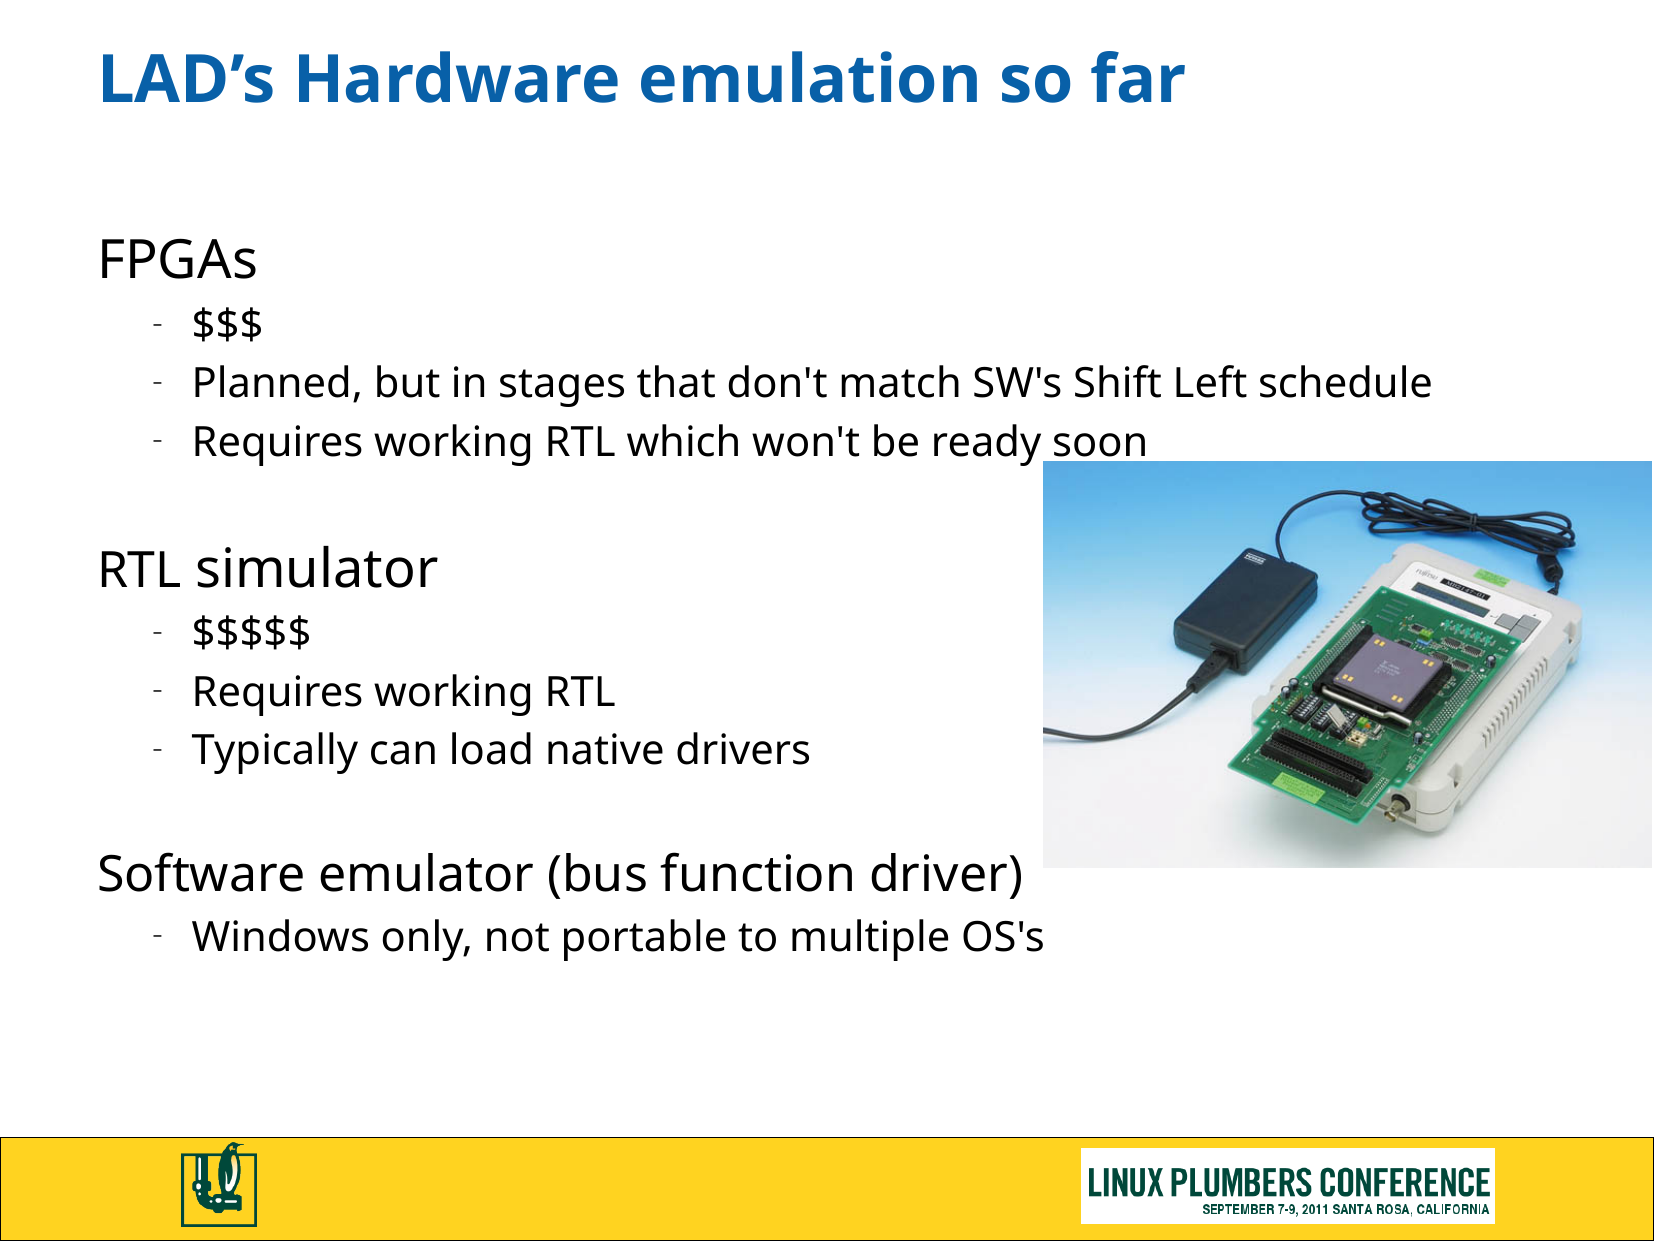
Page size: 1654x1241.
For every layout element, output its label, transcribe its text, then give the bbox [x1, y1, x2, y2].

picture [1081, 1148, 1495, 1224]
picture [181, 1142, 257, 1227]
list FPGAs $$$ Planned, but in stages that don't match SW's Shift Left schedule Requires working RTL which won't be ready soon RTL simulator $$$$$ Requires working RTL Typically can load native drivers Software emulator (bus function driver) Windows only, not portable to multiple OS's [82, 217, 1566, 1093]
picture [1566, 461, 1652, 868]
title LAD’s Hardware emulation so far [82, 28, 1572, 190]
